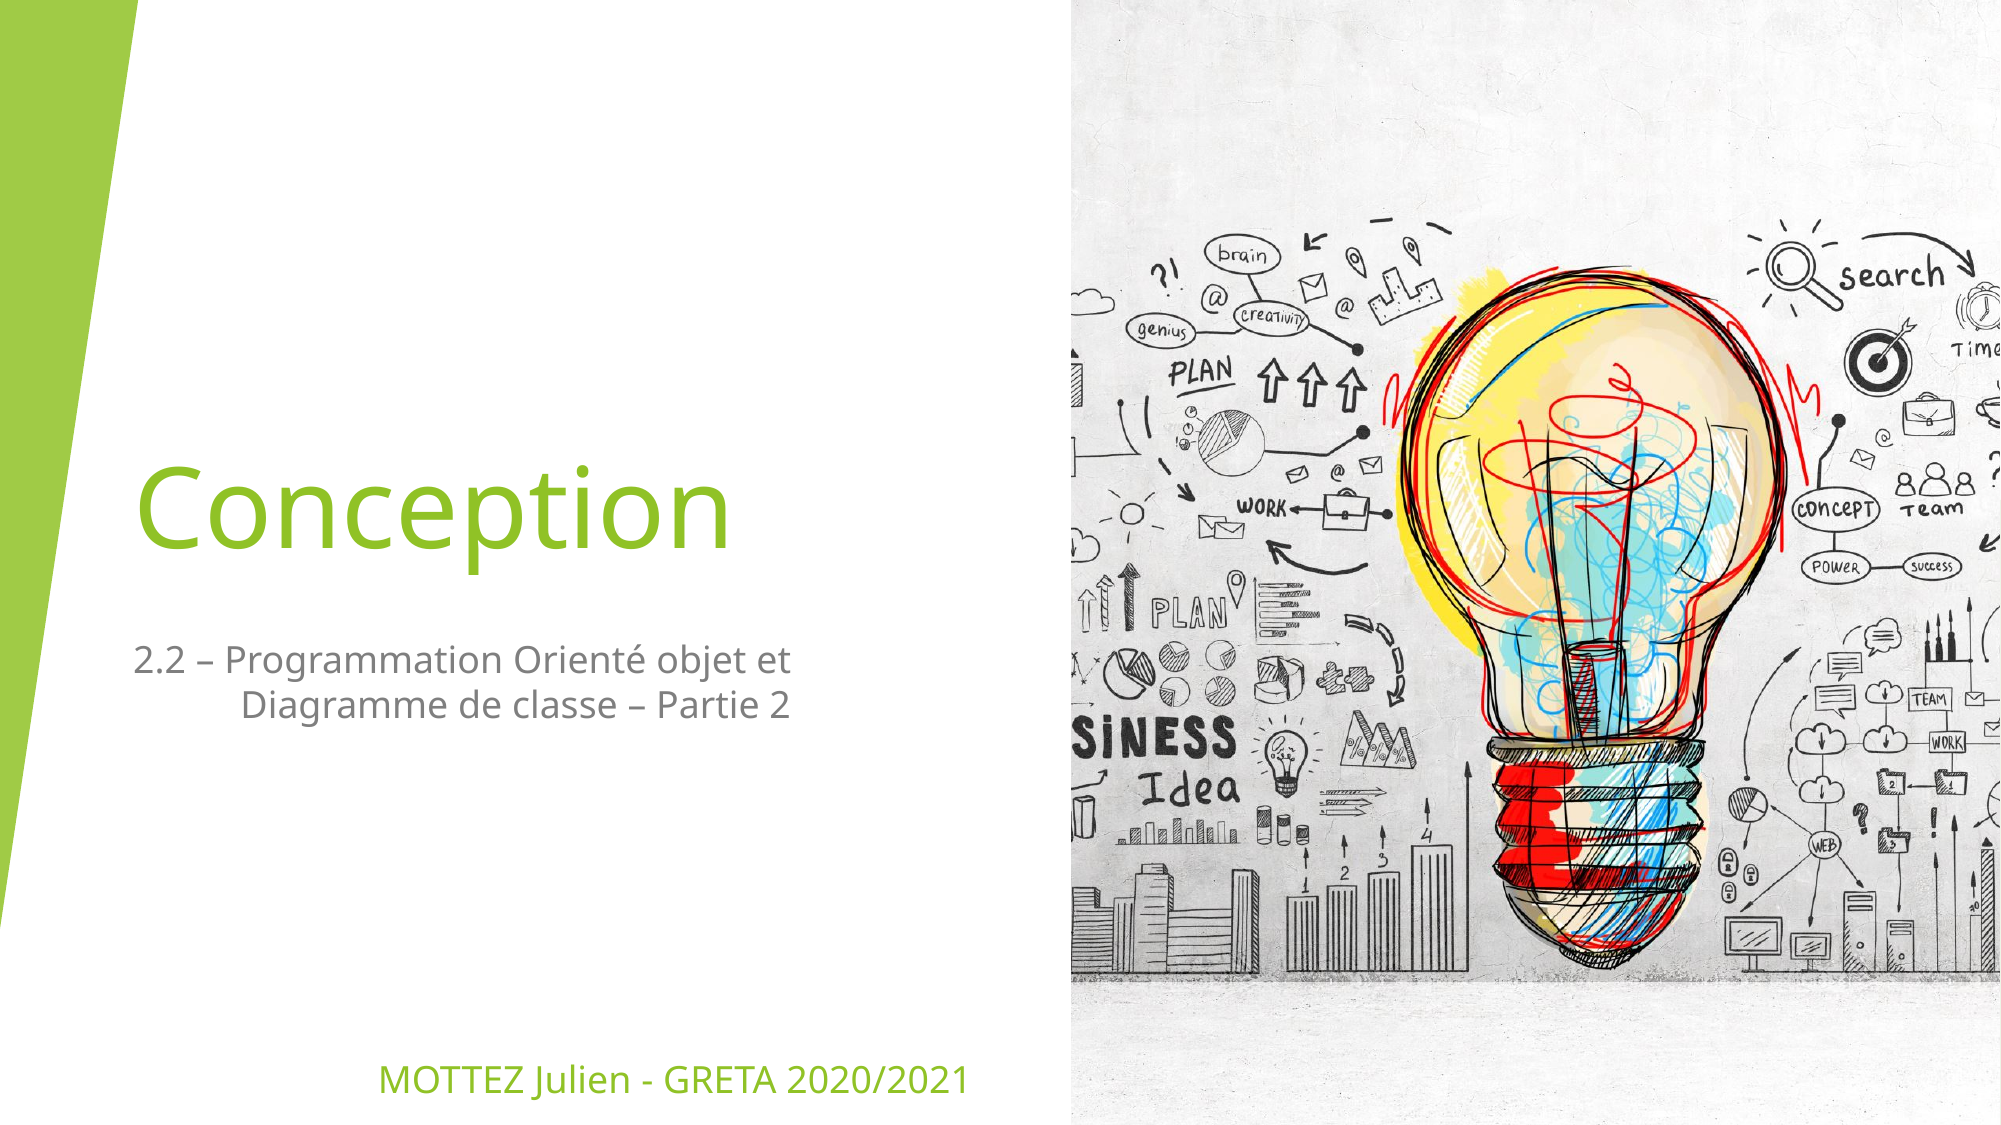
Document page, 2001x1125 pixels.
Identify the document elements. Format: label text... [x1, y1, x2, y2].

subtitle 2.2 – Programmation Orienté objet et Diagramme de classe – Partie 2 [118, 628, 941, 947]
title Conception [118, 118, 941, 579]
picture [1071, 0, 2000, 1125]
text_box MOTTEZ Julien - GRETA 2020/2021 [362, 1006, 1072, 1109]
